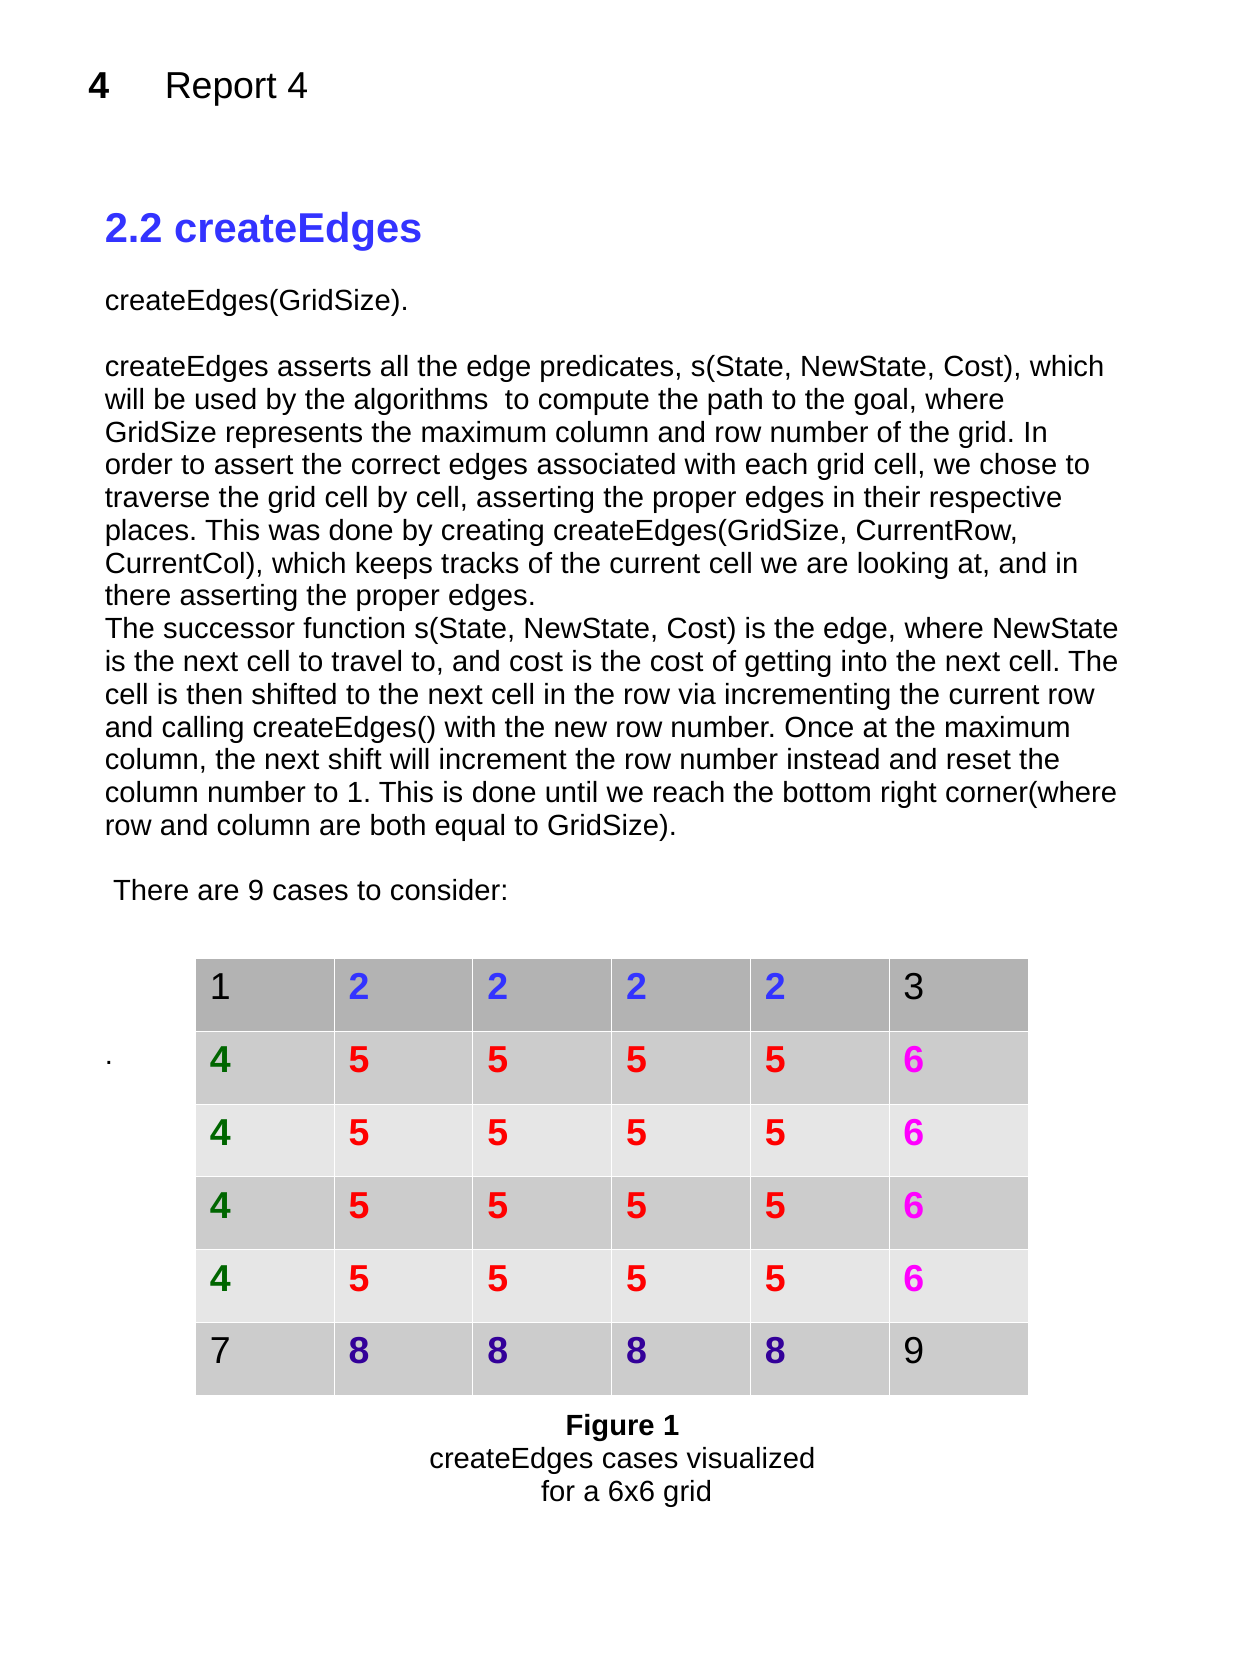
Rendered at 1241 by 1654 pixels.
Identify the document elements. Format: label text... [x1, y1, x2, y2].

table_cell 6 [890, 1250, 1028, 1322]
table_cell 5 [612, 1177, 750, 1249]
text_box 4 Report 4 [0, 15, 421, 114]
table_cell 8 [612, 1323, 750, 1395]
table_cell 5 [612, 1032, 750, 1104]
table_cell 5 [335, 1177, 472, 1249]
table_cell 5 [335, 1250, 472, 1322]
table_cell 5 [751, 1105, 889, 1176]
text_box 2.2 createEdges createEdges(GridSize). createEdges asserts all the edge predicates, s(State, NewState, Cost), which will be used by the algorithms to compute the path to the goal, where GridSize represents the maximum column and row number of the grid. In order to assert the correct edges associated with each grid cell, we chose to traverse the grid cell by cell, asserting the proper edges in their respective places. This was done by creating createEdges(GridSize, CurrentRow, CurrentCol), which keeps tracks of the current cell we are looking at, and in there asserting the proper edges. The successor function s(State, NewState, Cost) is the edge, where NewState is the next cell to travel to, and cost is the cost of getting into the next cell. The cell is then shifted to the next cell in the row via incrementing the current row and calling createEdges() with the new row number. Once at the maximum column, the next shift will increment the row number instead and reset the column number to 1. This is done until we reach the bottom right corner(where row and column are both equal to GridSize). There are 9 cases to consider: . [90, 165, 1141, 1442]
table_header 1 [196, 959, 334, 1031]
table_header 2 [612, 959, 750, 1031]
table_cell 5 [751, 1032, 889, 1104]
table_cell 8 [751, 1323, 889, 1395]
table_cell 7 [196, 1323, 334, 1395]
table_cell 5 [473, 1250, 611, 1322]
table_cell 5 [751, 1177, 889, 1249]
table_header 2 [335, 959, 472, 1031]
table_cell 4 [196, 1105, 334, 1176]
table_cell 5 [751, 1250, 889, 1322]
table_cell 5 [473, 1177, 611, 1249]
table_header 3 [890, 959, 1028, 1031]
text_box Figure 1 createEdges cases visualized for a 6x6 grid [345, 1401, 901, 1516]
table_cell 5 [335, 1105, 472, 1176]
table_cell 9 [890, 1323, 1028, 1395]
table_header 2 [473, 959, 611, 1031]
table_cell 6 [890, 1105, 1028, 1176]
table_cell 4 [196, 1177, 334, 1249]
table_cell 6 [890, 1032, 1028, 1104]
table_cell 5 [473, 1032, 611, 1104]
table_cell 5 [335, 1032, 472, 1104]
table_cell 6 [890, 1177, 1028, 1249]
table_cell 8 [335, 1323, 472, 1395]
table_cell 5 [612, 1250, 750, 1322]
table_cell 4 [196, 1250, 334, 1322]
table_header 2 [751, 959, 889, 1031]
table_cell 8 [473, 1323, 611, 1395]
table_cell 5 [473, 1105, 611, 1176]
table_cell 4 [196, 1032, 334, 1104]
table_cell 5 [612, 1105, 750, 1176]
